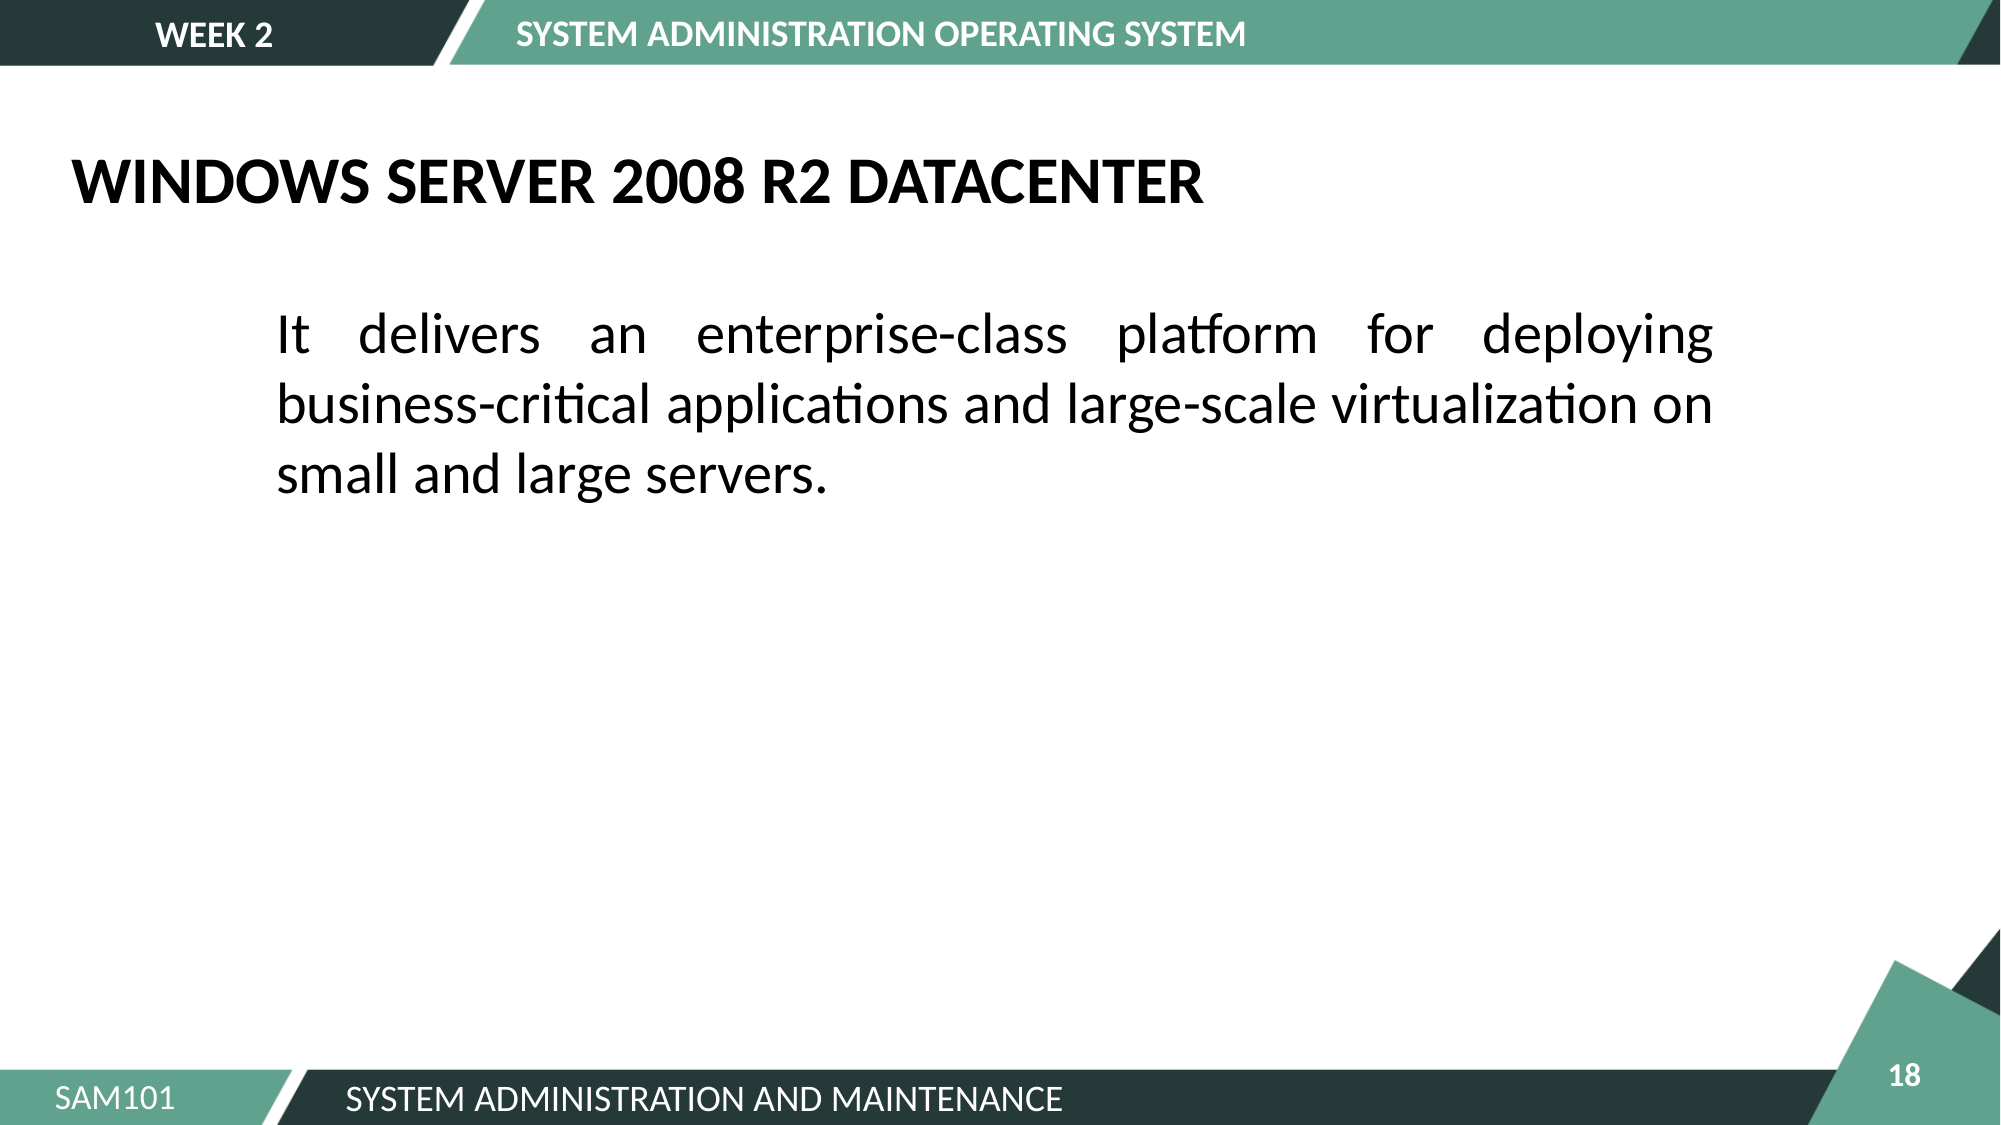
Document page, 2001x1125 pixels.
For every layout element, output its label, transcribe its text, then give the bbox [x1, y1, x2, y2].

slide_number <number> [1486, 1042, 1937, 1103]
text_box WINDOWS SERVER 2008 R2 DATACENTER [56, 130, 1377, 233]
text_box WEEK 2 [98, 2, 331, 63]
text_box SYSTEM ADMINISTRATION OPERATING SYSTEM [501, 1, 1937, 62]
text_box SAM101 [39, 1066, 233, 1125]
text_box It delivers an enterprise-class platform for deploying business-critical applications and large-scale virtualization on small and large servers. [261, 280, 1730, 521]
picture [0, 0, 2001, 1125]
text_box SYSTEM ADMINISTRATION AND MAINTENANCE [330, 1066, 1332, 1125]
